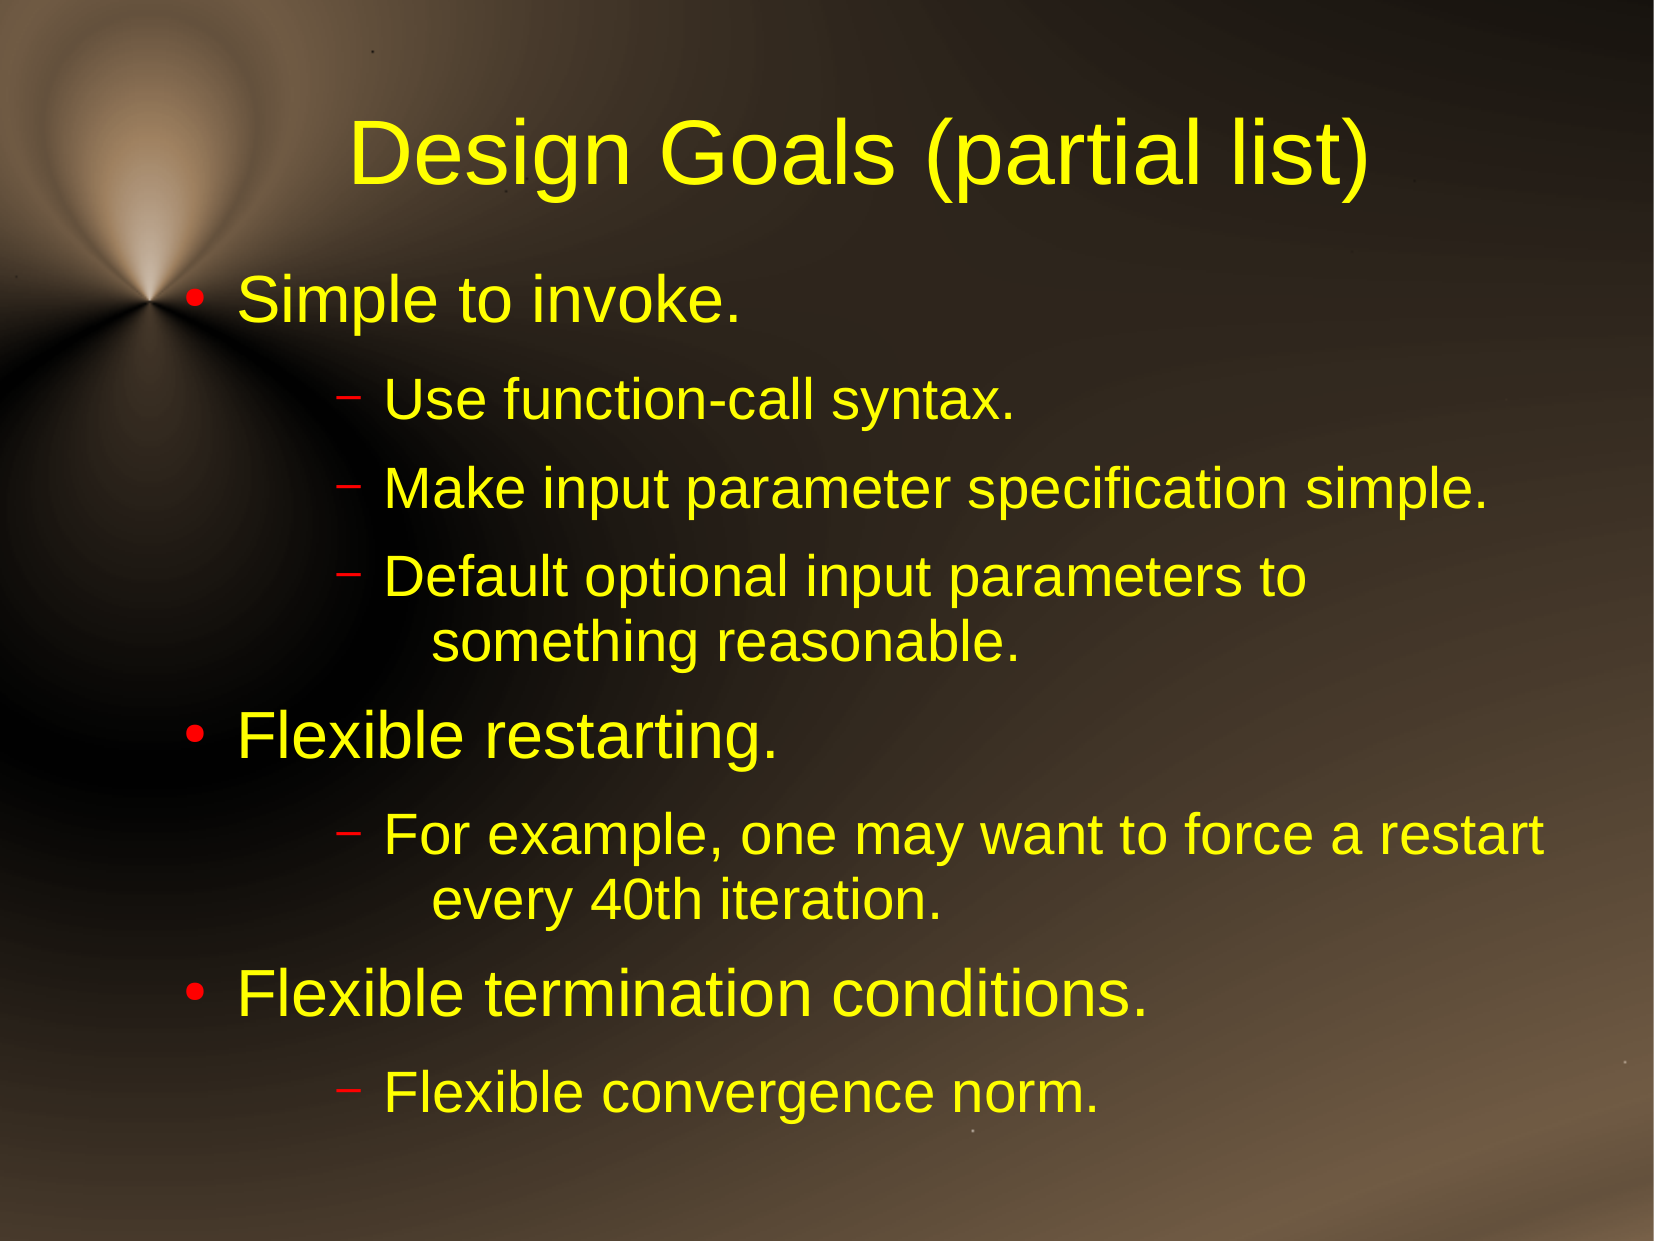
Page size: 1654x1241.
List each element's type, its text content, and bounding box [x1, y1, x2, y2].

list Simple to invoke. Use function-call syntax. Make input parameter specification simple. Default optional input parameters to something reasonable. Flexible restarting. For example, one may want to force a restart every 40th iteration. Flexible termination conditions. Flexible convergence norm. [147, 262, 1571, 1124]
picture [0, 0, 1654, 1241]
title Design Goals (partial list) [150, 49, 1571, 257]
